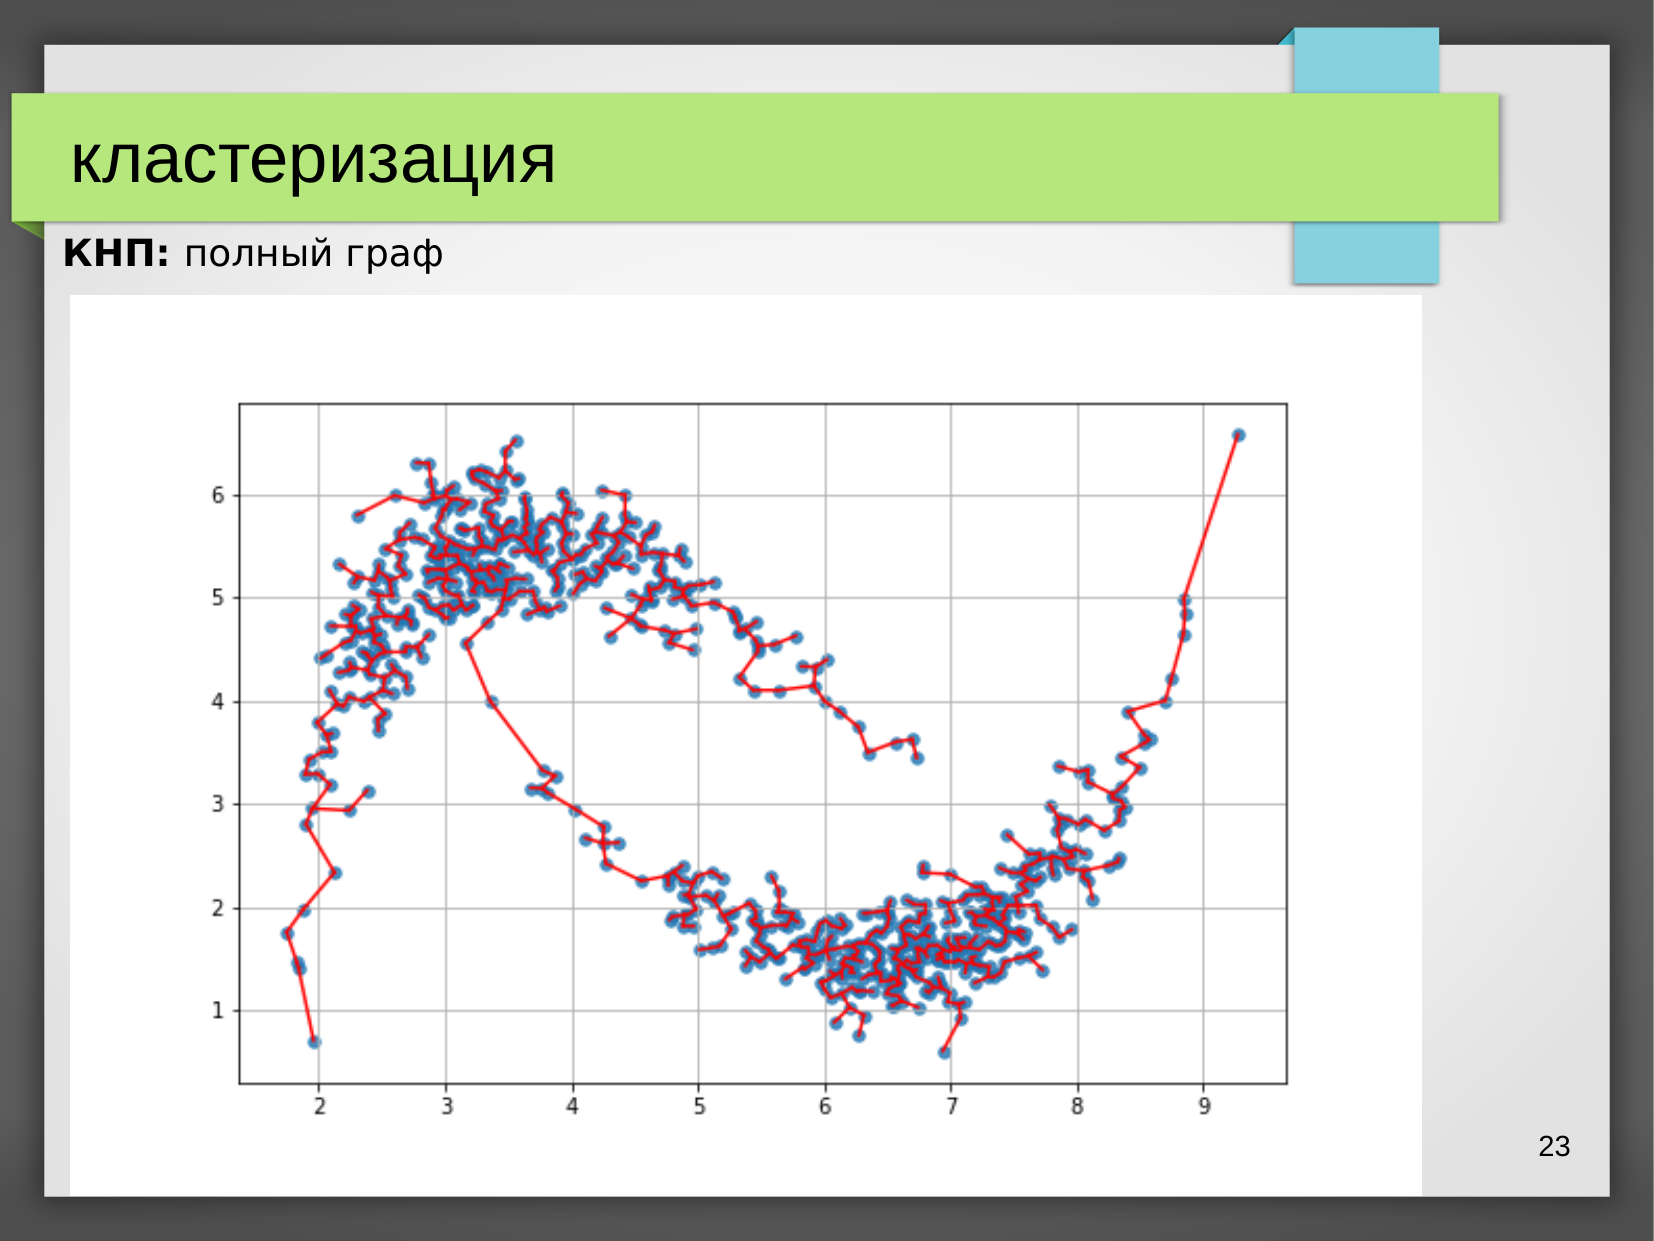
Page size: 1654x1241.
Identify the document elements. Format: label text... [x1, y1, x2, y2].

picture [0, 0, 1654, 1241]
text_box КНП: полный граф [47, 224, 1217, 283]
title кластеризация [70, 118, 1205, 199]
